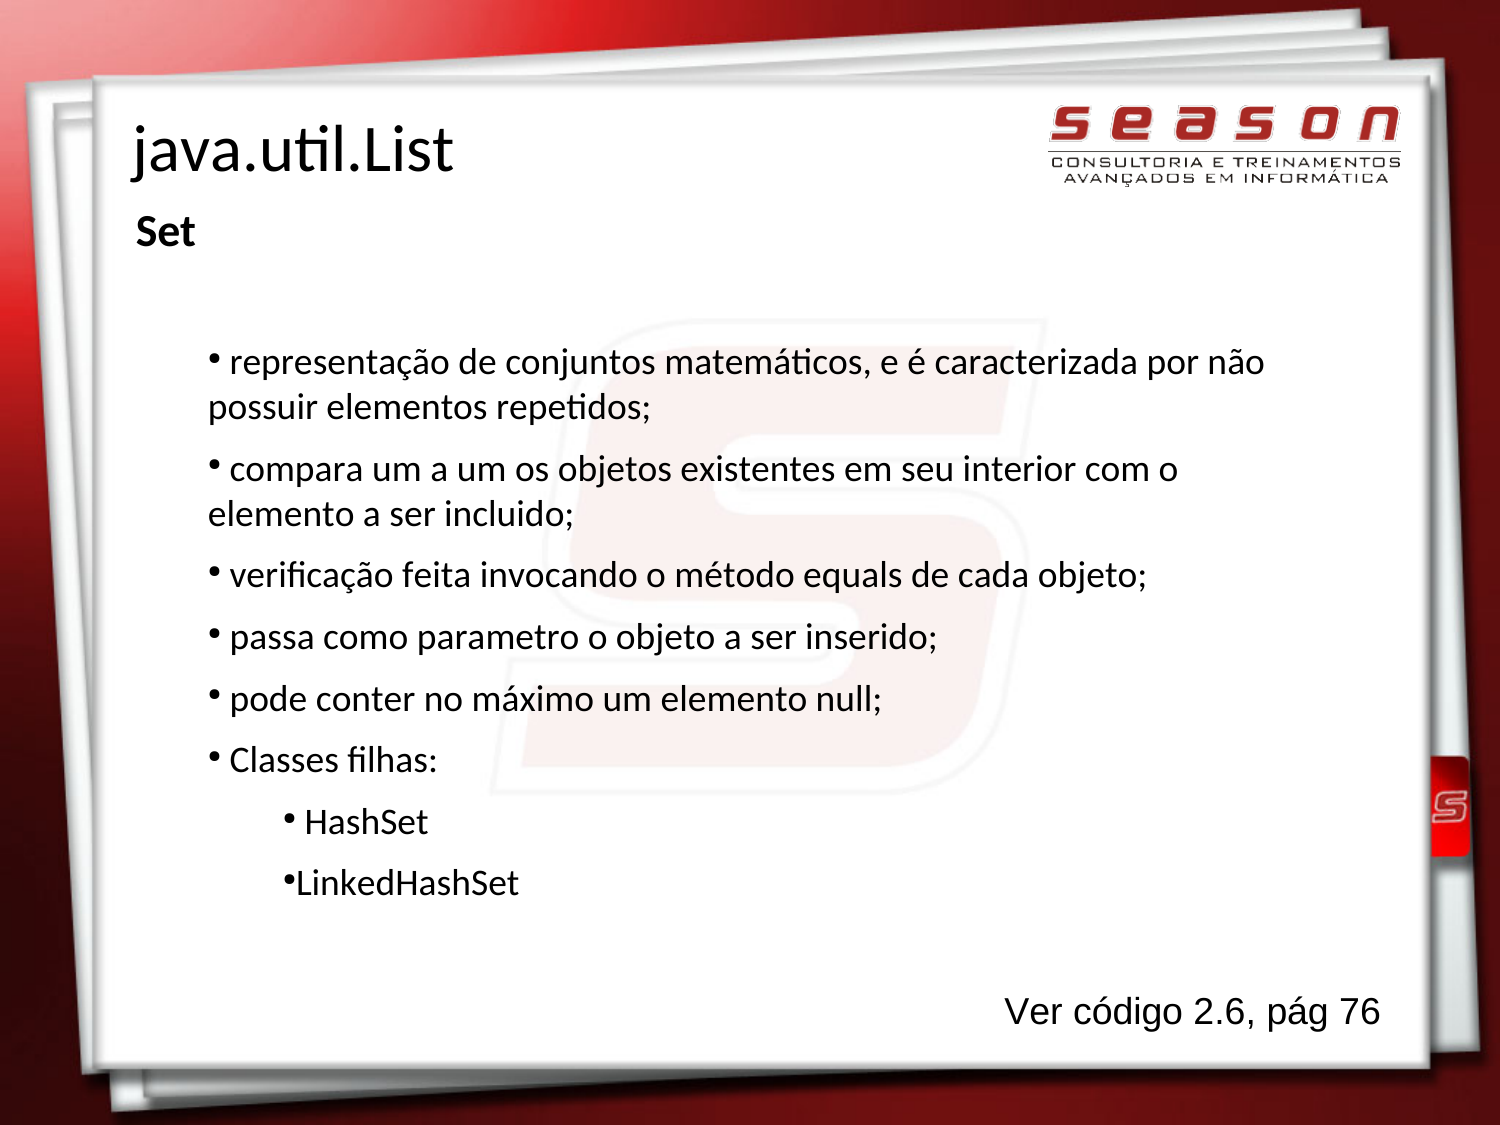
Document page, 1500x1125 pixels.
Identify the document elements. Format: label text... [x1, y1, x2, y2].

text_box representação de conjuntos matemáticos, e é caracterizada por não possuir elementos repetidos; compara um a um os objetos existentes em seu interior com o elemento a ser incluido; verificação feita invocando o método equals de cada objeto; passa como parametro o objeto a ser inserido; pode conter no máximo um elemento null; Classes filhas: HashSet LinkedHashSet [207, 314, 1328, 926]
picture [0, 0, 1500, 1125]
text_box Set [135, 200, 1246, 256]
title java.util.List [118, 33, 1394, 257]
text_box Ver código 2.6, pág 76 [708, 979, 1396, 1040]
